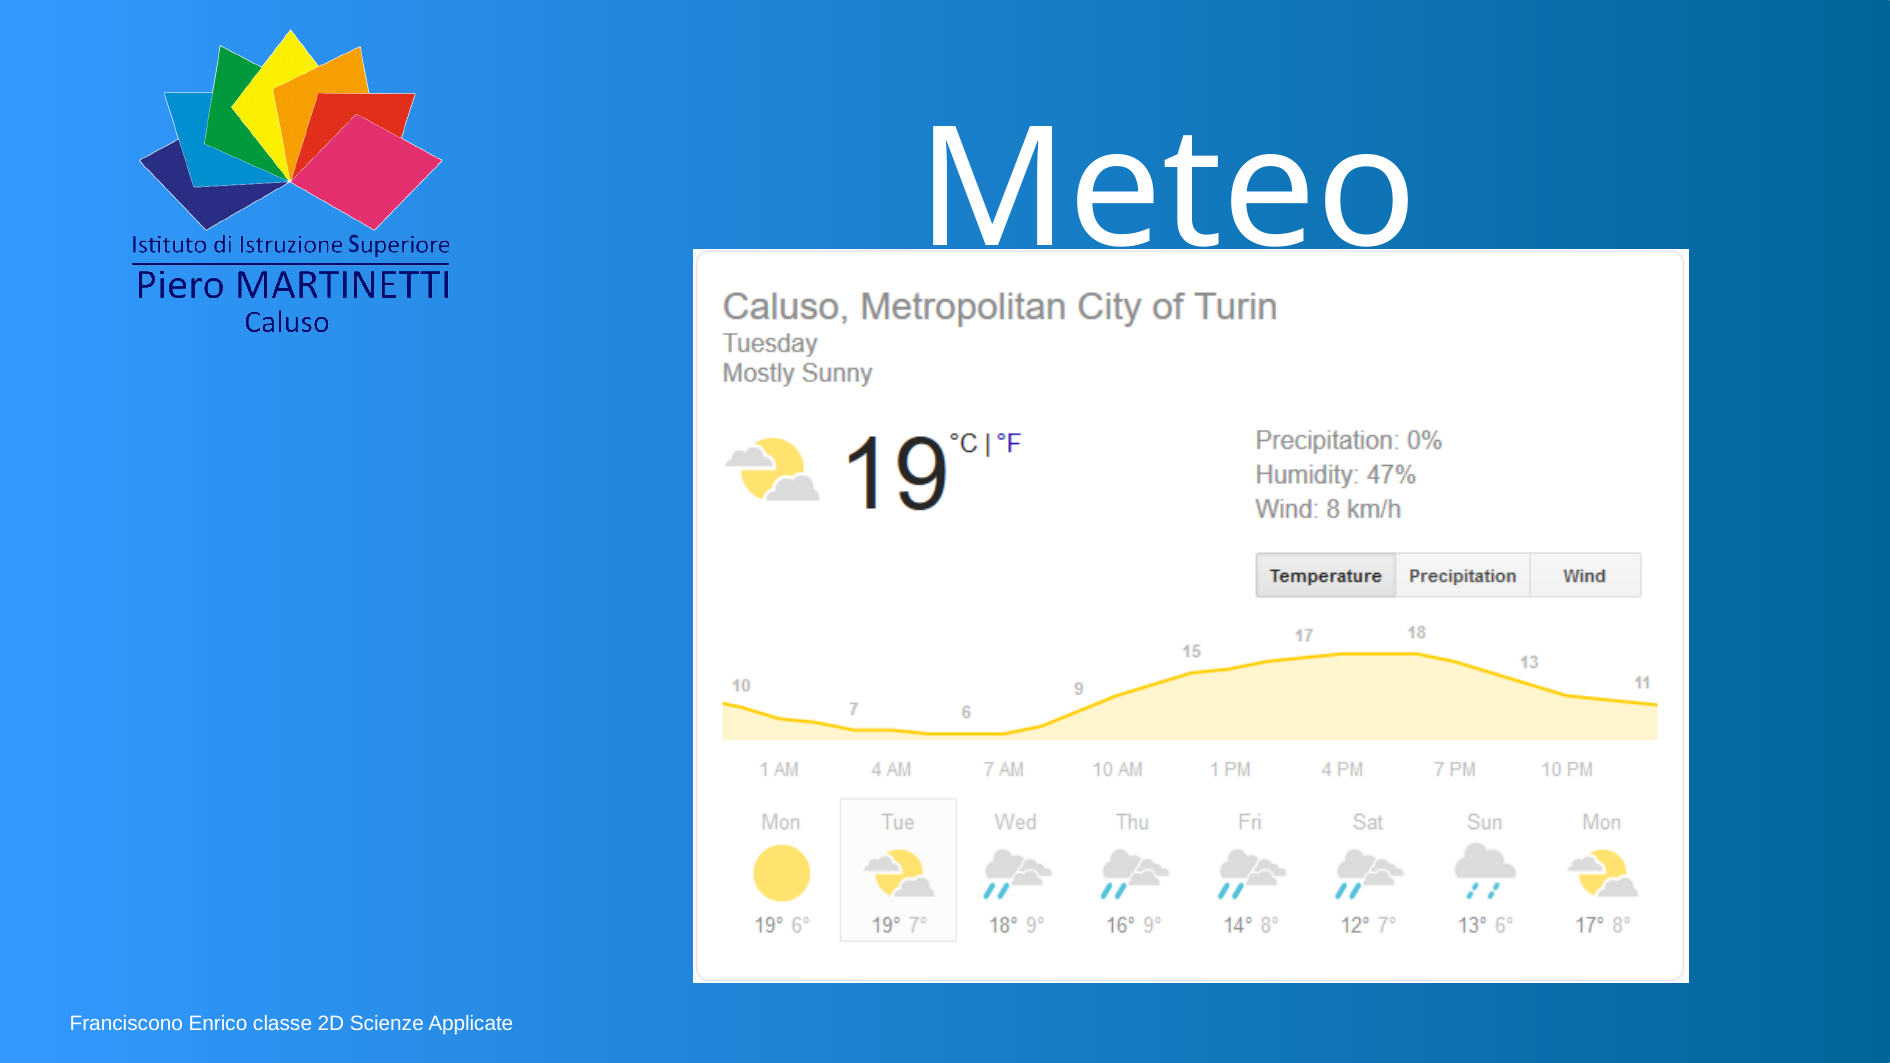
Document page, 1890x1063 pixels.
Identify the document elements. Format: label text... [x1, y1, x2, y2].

picture [693, 249, 1689, 983]
text_box Franciscono Enrico classe 2D Scienze Applicate [54, 1004, 628, 1063]
text_box Meteo [591, 59, 1760, 268]
picture [0, 23, 591, 355]
